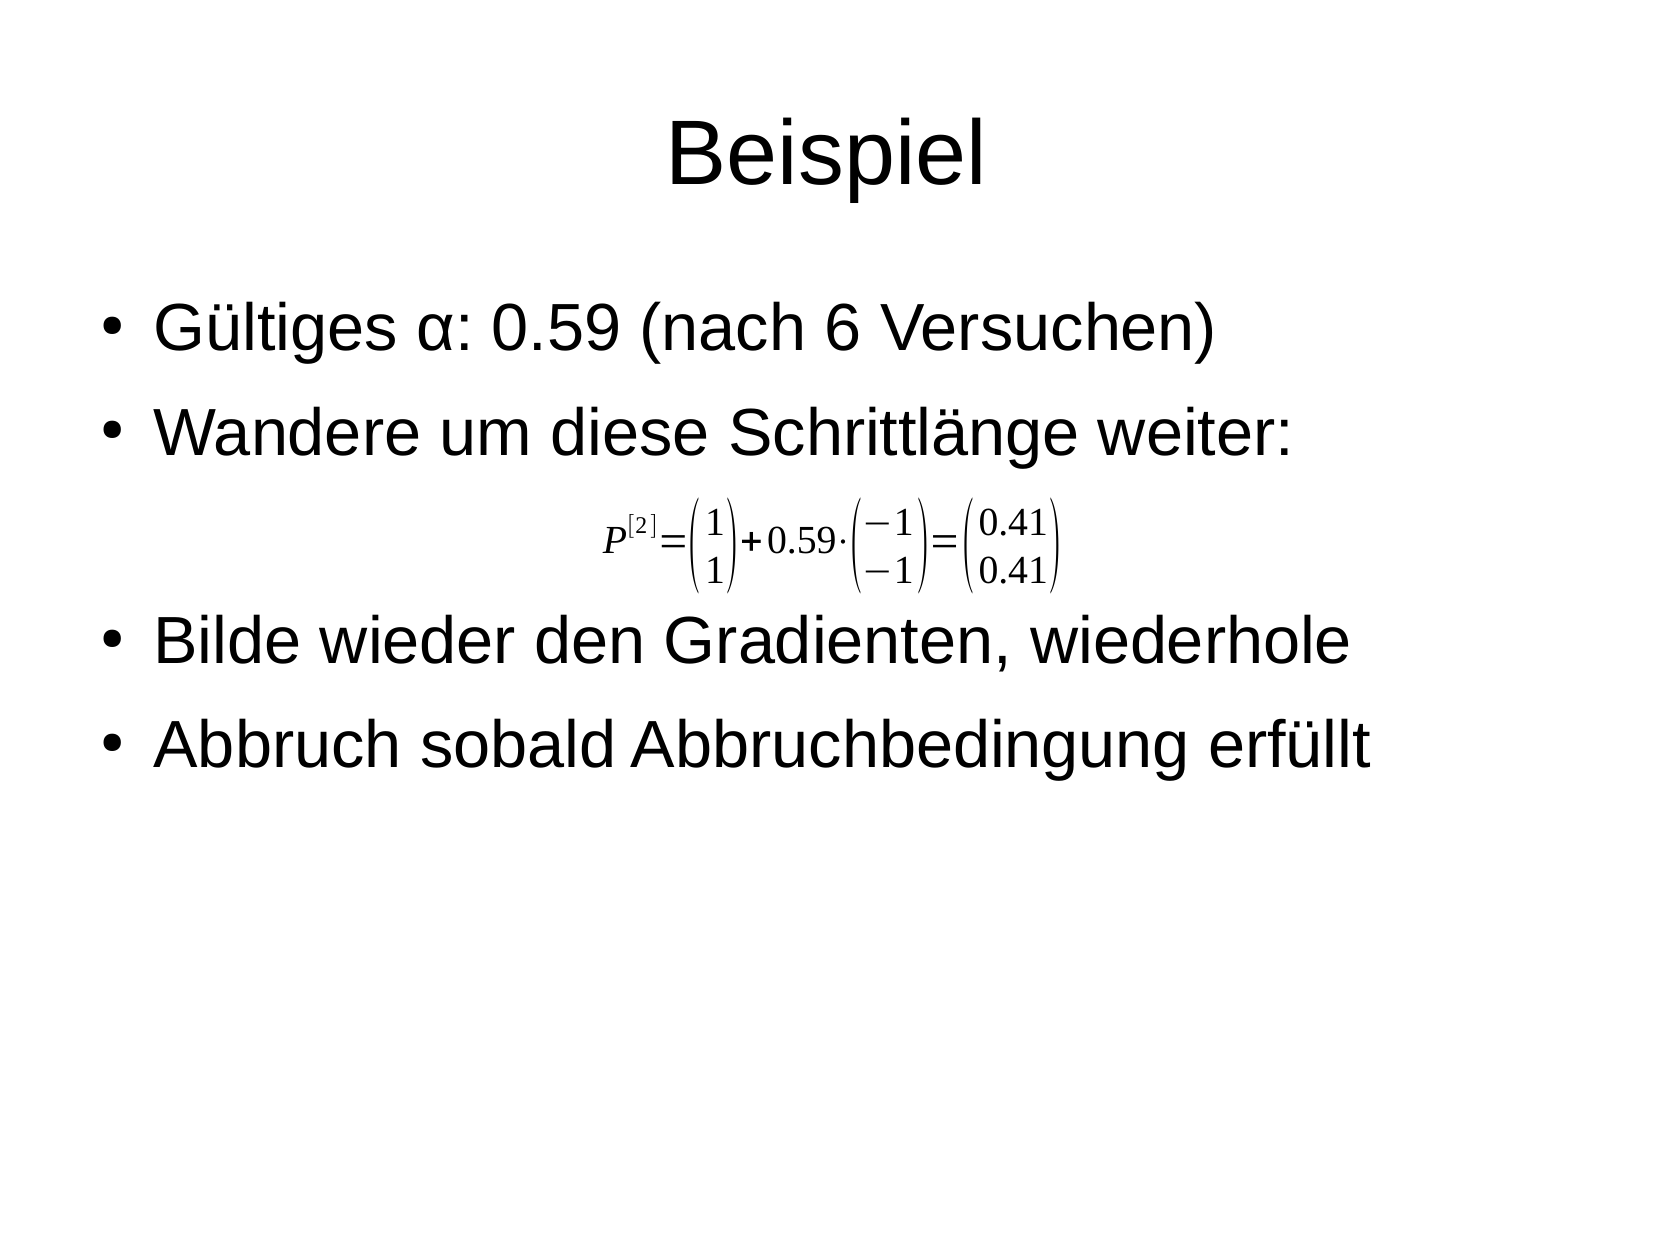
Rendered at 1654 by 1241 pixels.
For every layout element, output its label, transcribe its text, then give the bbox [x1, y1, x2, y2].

chart [590, 496, 1072, 598]
title Beispiel [82, 49, 1571, 257]
list Gültiges α: 0.59 (nach 6 Versuchen) Wandere um diese Schrittlänge weiter: Bilde wieder den Gradienten, wiederhole Abbruch sobald Abbruchbedingung erfüllt [82, 290, 1571, 1010]
